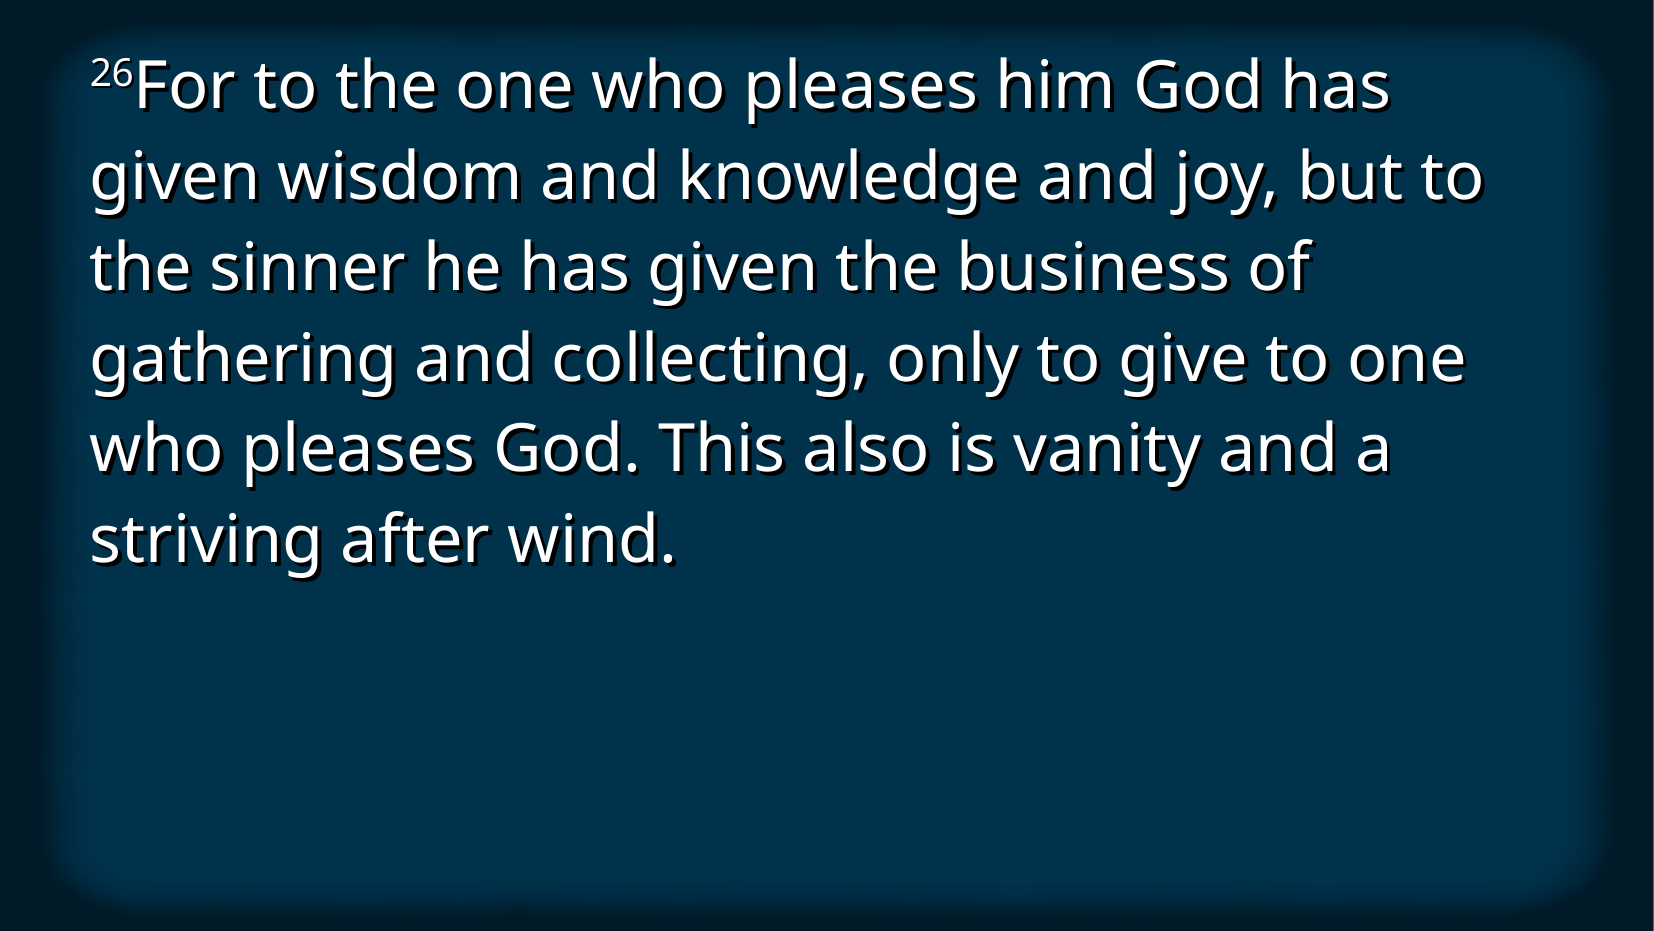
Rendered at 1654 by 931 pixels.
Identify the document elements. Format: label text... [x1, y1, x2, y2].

text_box 26For to the one who pleases him God has given wisdom and knowledge and joy, but to the sinner he has given the business of gathering and collecting, only to give to one who pleases God. This also is vanity and a striving after wind. [75, 30, 1576, 489]
picture [0, 0, 1654, 931]
